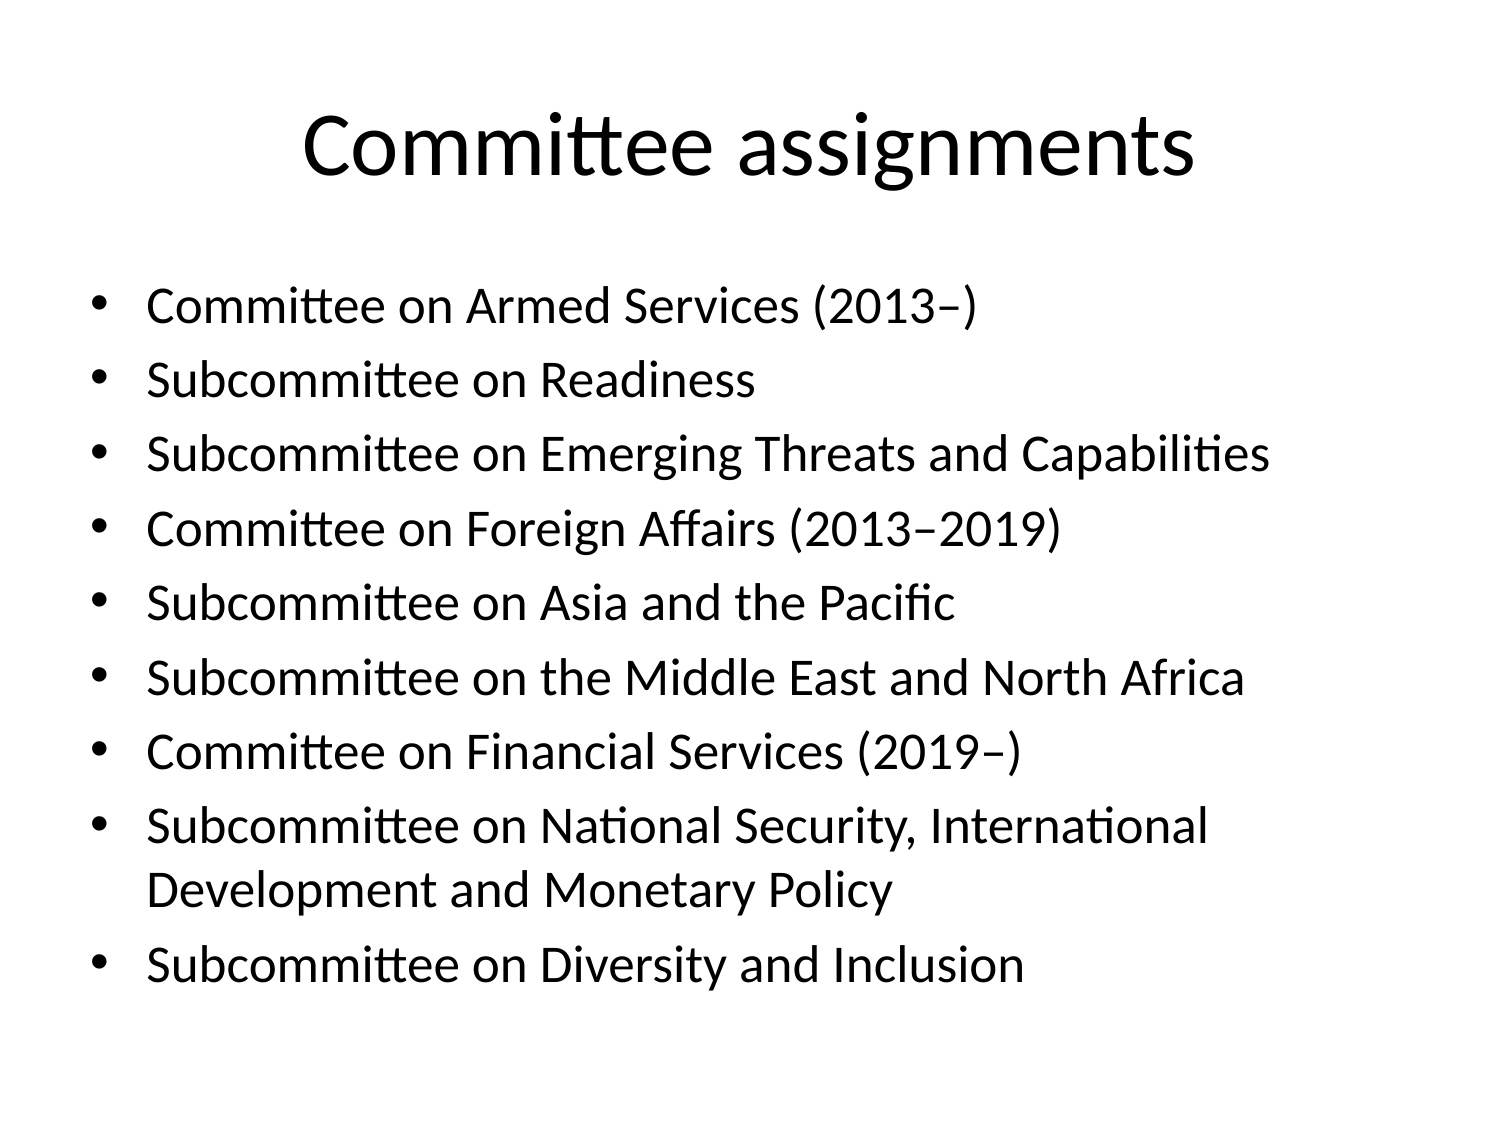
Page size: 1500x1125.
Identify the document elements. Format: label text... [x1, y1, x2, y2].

title Committee assignments [75, 45, 1425, 233]
list Committee on Armed Services (2013–) Subcommittee on Readiness Subcommittee on Emerging Threats and Capabilities Committee on Foreign Affairs (2013–2019) Subcommittee on Asia and the Pacific Subcommittee on the Middle East and North Africa Committee on Financial Services (2019–) Subcommittee on National Security, International Development and Monetary Policy Subcommittee on Diversity and Inclusion [75, 262, 1425, 1005]
